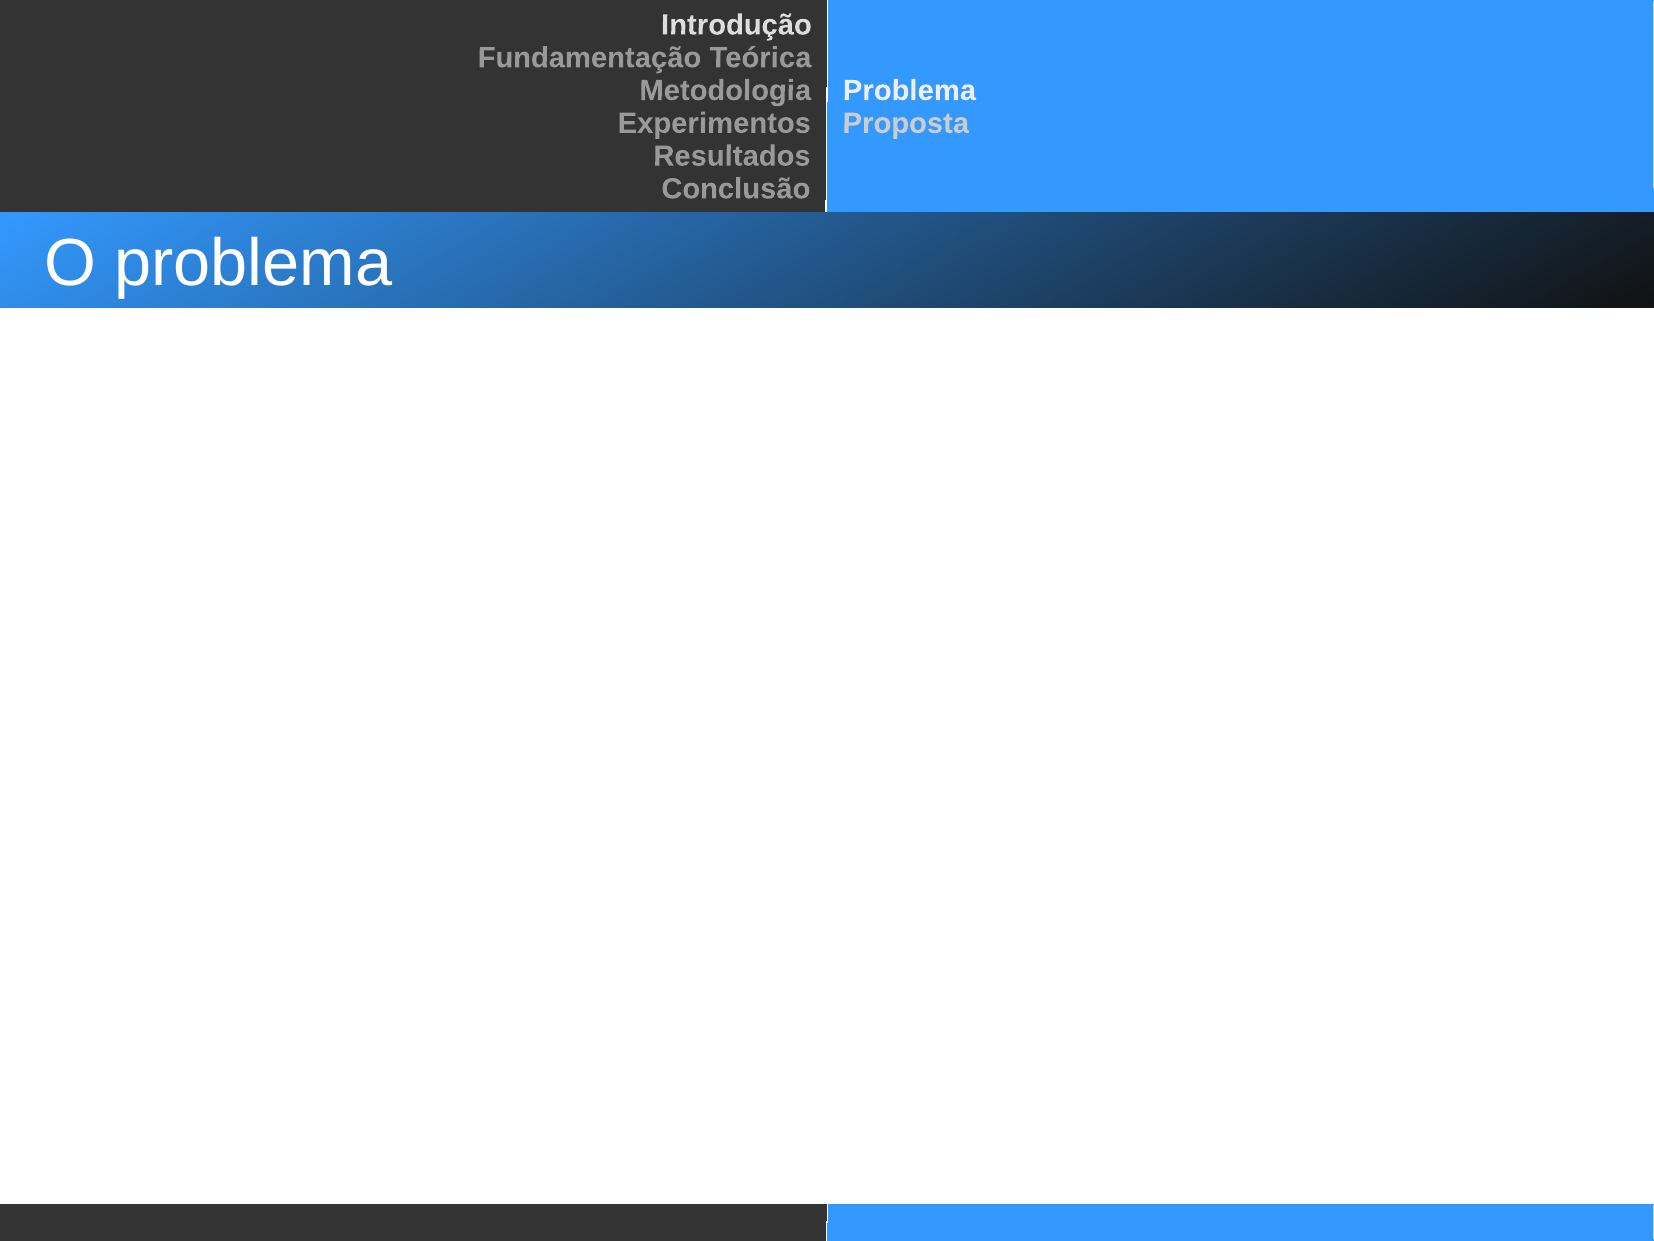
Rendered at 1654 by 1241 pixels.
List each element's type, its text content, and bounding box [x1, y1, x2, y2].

text_box O problema [0, 212, 1654, 308]
text_box Introdução Fundamentação Teórica Metodologia Experimentos Resultados Conclusão [0, 0, 827, 212]
text_box [0, 1204, 827, 1241]
text_box Problema Proposta [827, 0, 1654, 212]
text_box [827, 1204, 1654, 1241]
